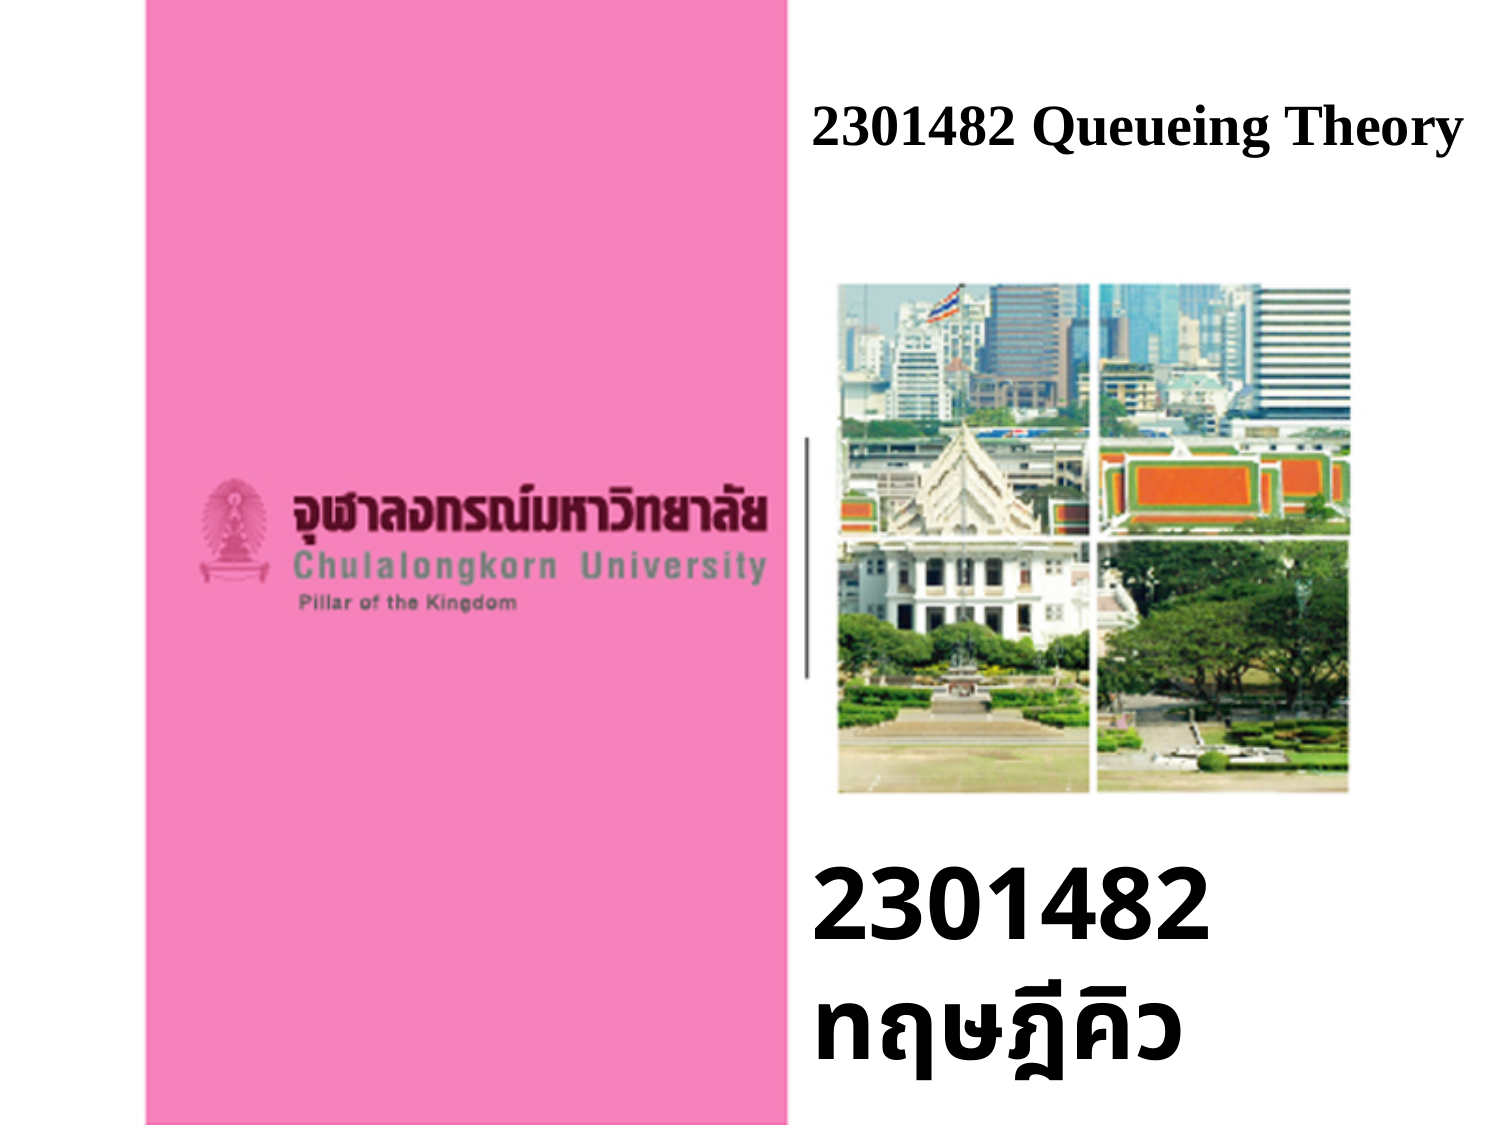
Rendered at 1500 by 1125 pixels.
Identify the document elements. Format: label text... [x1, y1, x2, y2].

text_box 2301482 ทฤษฎีคิว [797, 833, 1483, 1086]
picture [0, 0, 1500, 1125]
text_box 2301482 Queueing Theory [797, 18, 1483, 225]
